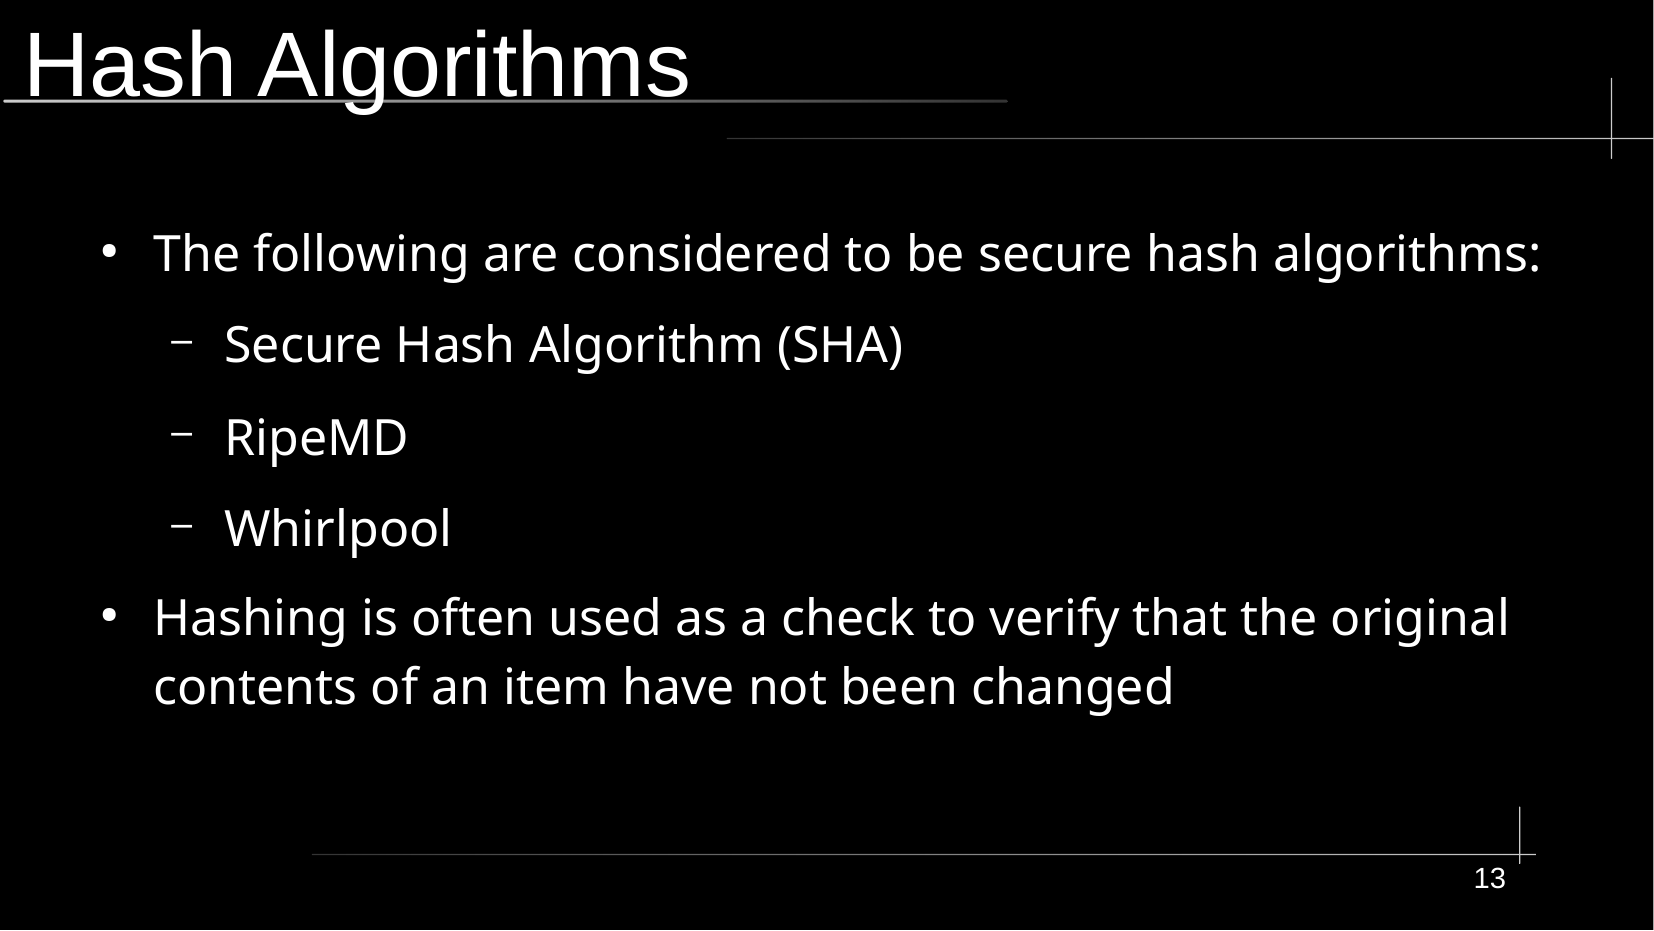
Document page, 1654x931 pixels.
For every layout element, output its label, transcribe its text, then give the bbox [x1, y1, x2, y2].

list The following are considered to be secure hash algorithms: Secure Hash Algorithm (SHA) RipeMD Whirlpool Hashing is often used as a check to verify that the original contents of an item have not been changed [82, 217, 1592, 811]
title Hash Algorithms [23, 11, 1589, 119]
